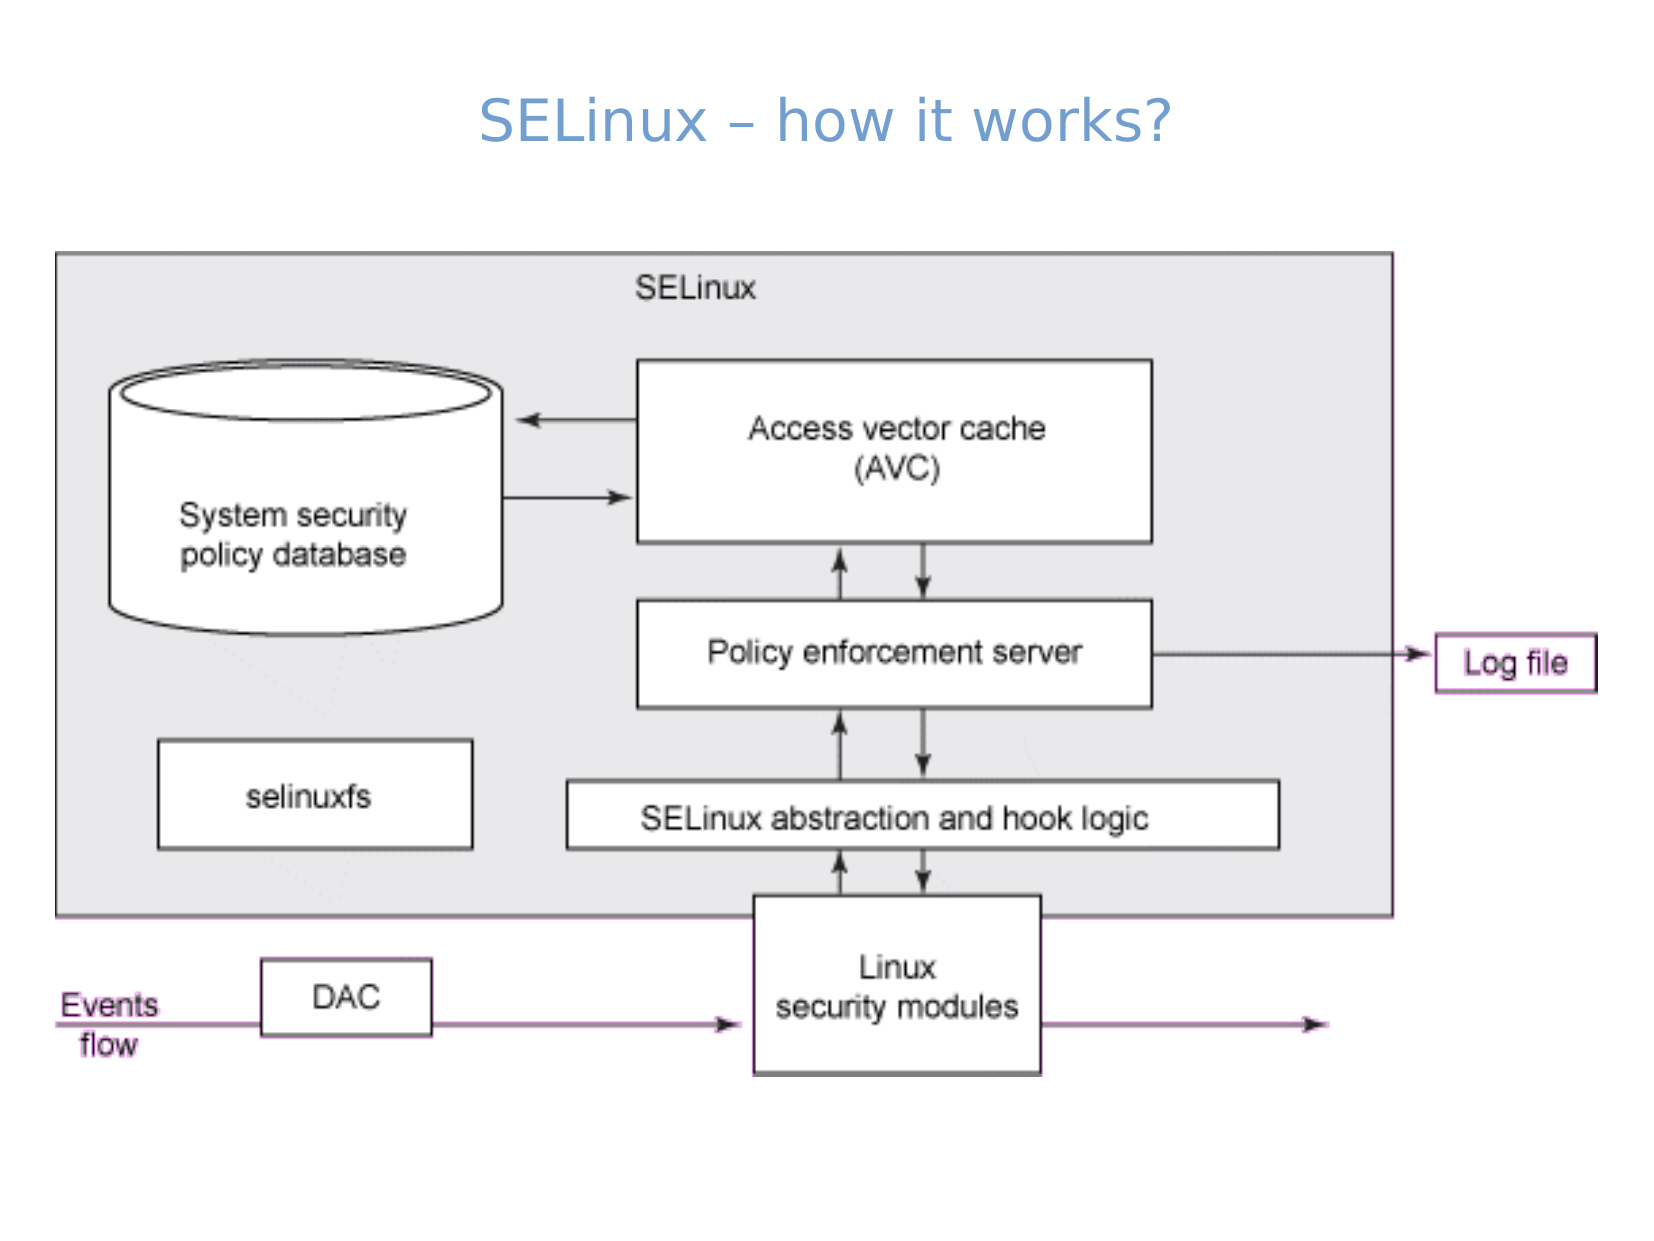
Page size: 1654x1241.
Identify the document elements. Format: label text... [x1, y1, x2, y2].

text_box SELinux – how it works? [463, 79, 1190, 163]
picture [55, 251, 1598, 1077]
